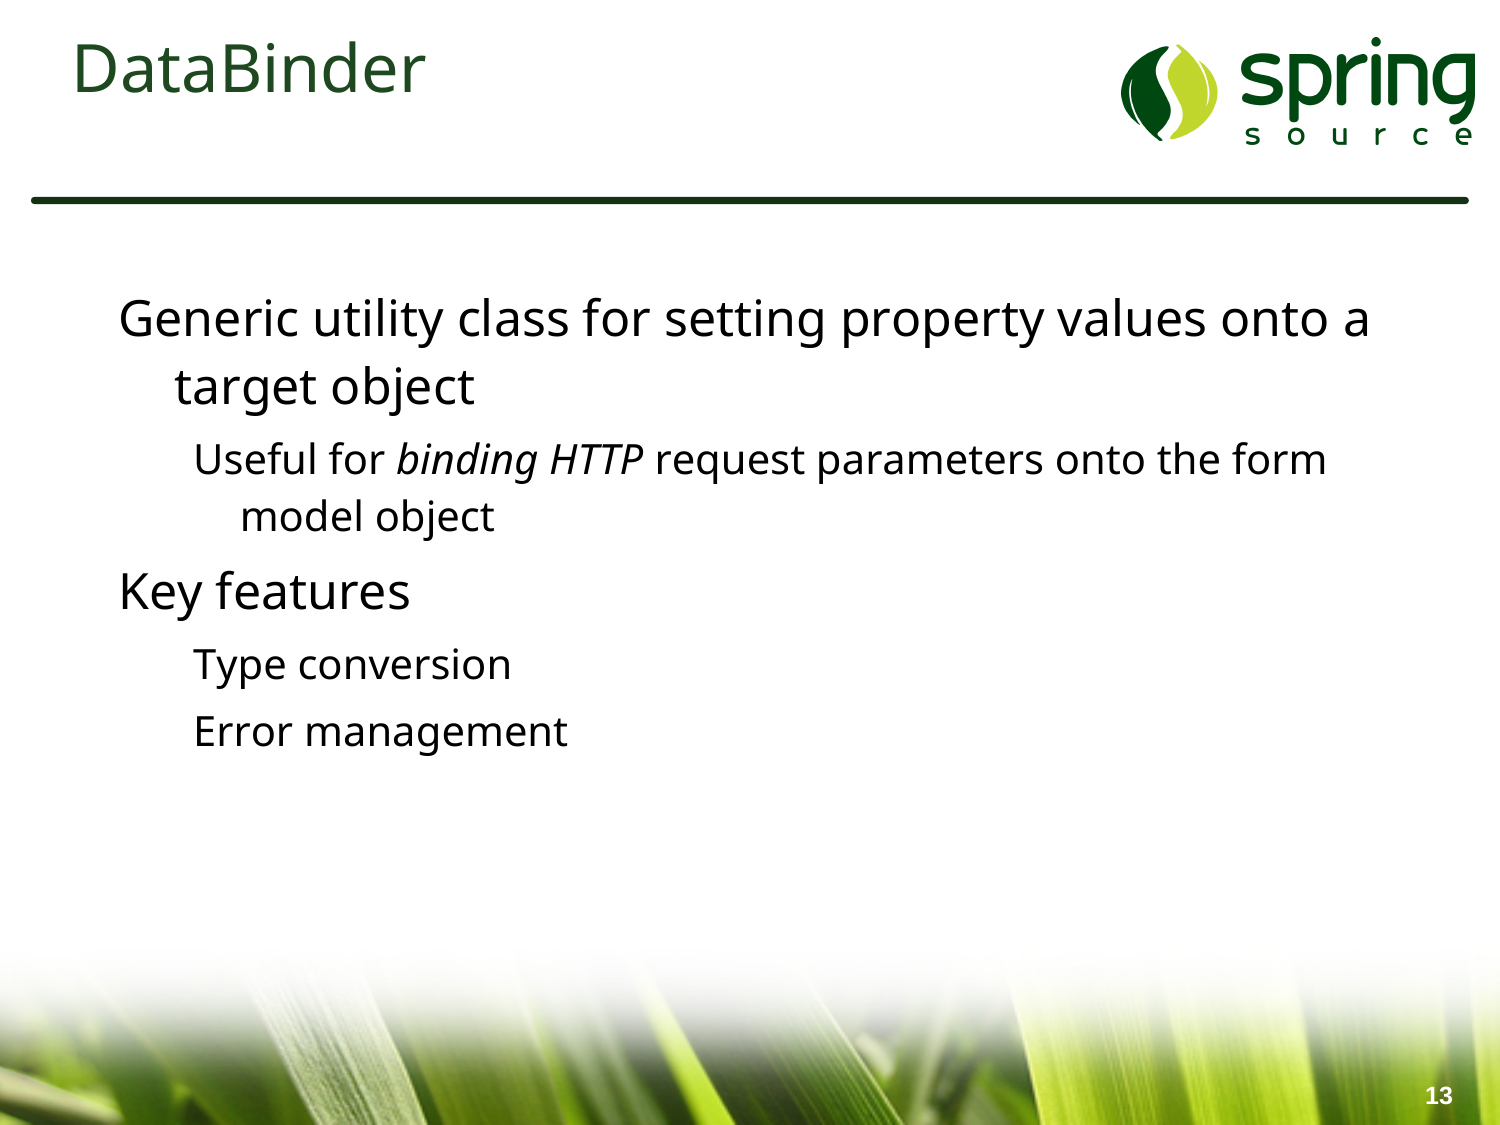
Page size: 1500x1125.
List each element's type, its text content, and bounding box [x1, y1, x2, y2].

picture [1121, 37, 1475, 145]
list Generic utility class for setting property values onto a target object Useful for binding HTTP request parameters onto the form model object Key features Type conversion Error management [103, 275, 1394, 938]
title DataBinder [56, 13, 1089, 176]
picture [0, 944, 1500, 1125]
